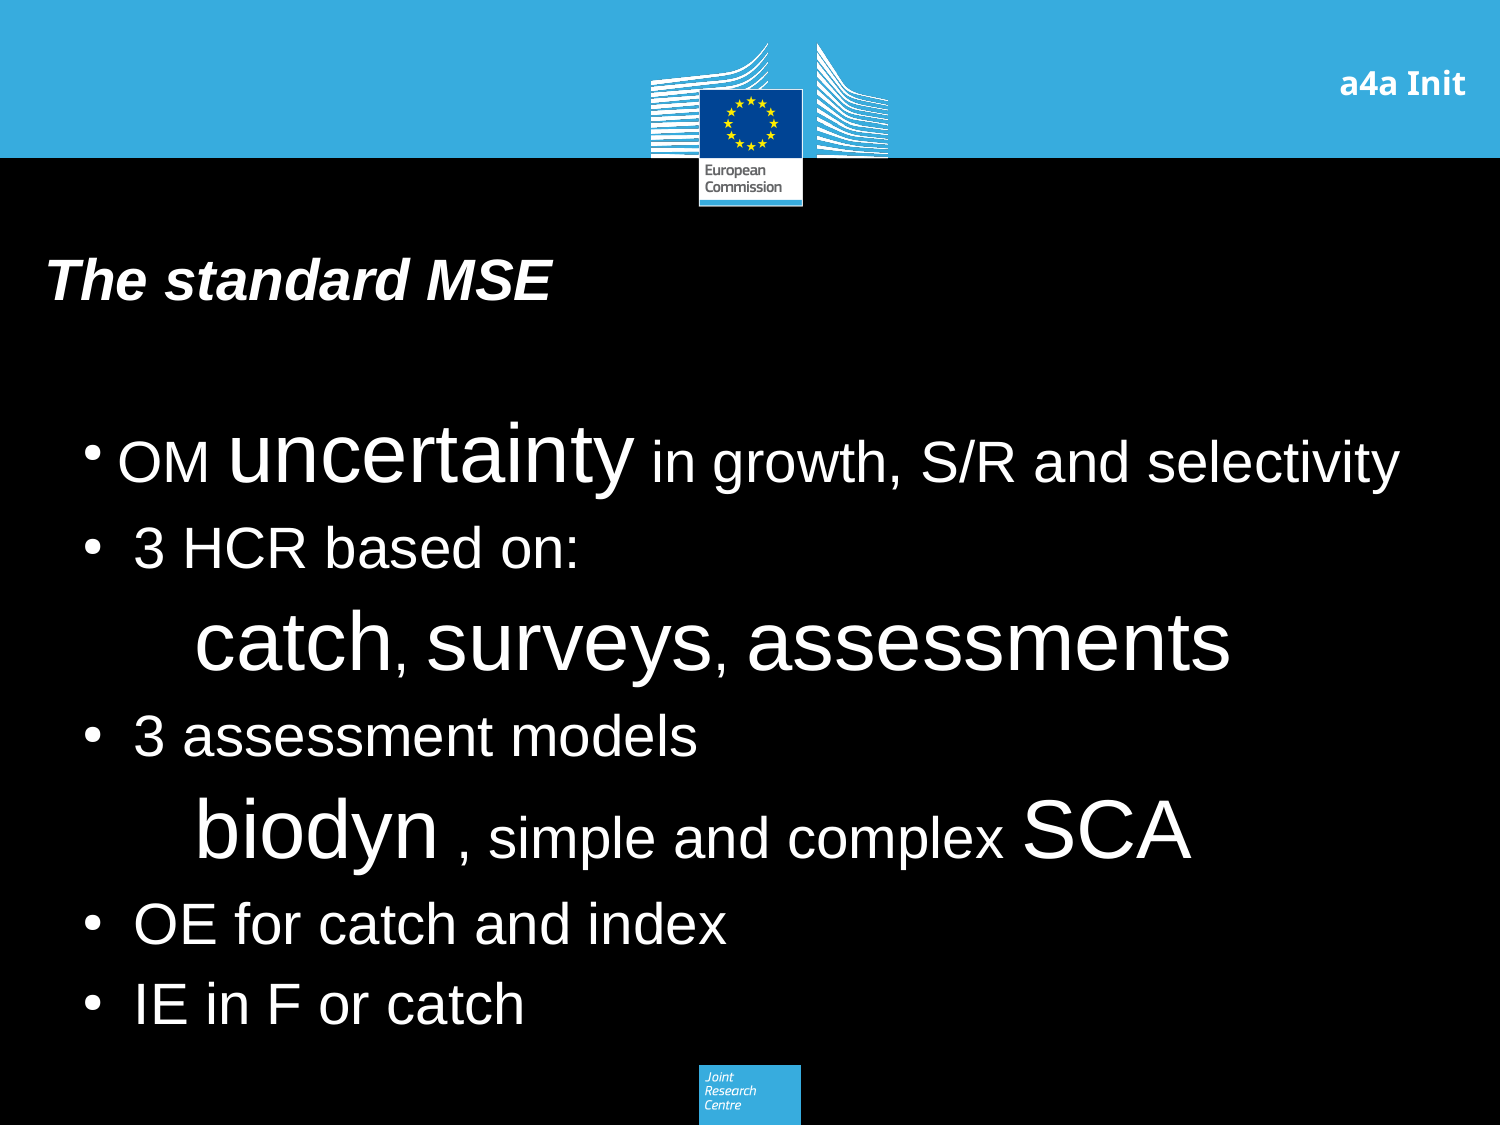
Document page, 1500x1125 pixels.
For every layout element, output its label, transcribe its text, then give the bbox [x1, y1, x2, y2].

picture [699, 1065, 801, 1125]
picture [651, 42, 888, 207]
text_box The standard MSE OM uncertainty in growth, S/R and selectivity 3 HCR based on: catch, surveys, assessments 3 assessment models biodyn , simple and complex SCA OE for catch and index IE in F or catch [30, 239, 1456, 1051]
title a4a Init [1091, 29, 1482, 136]
